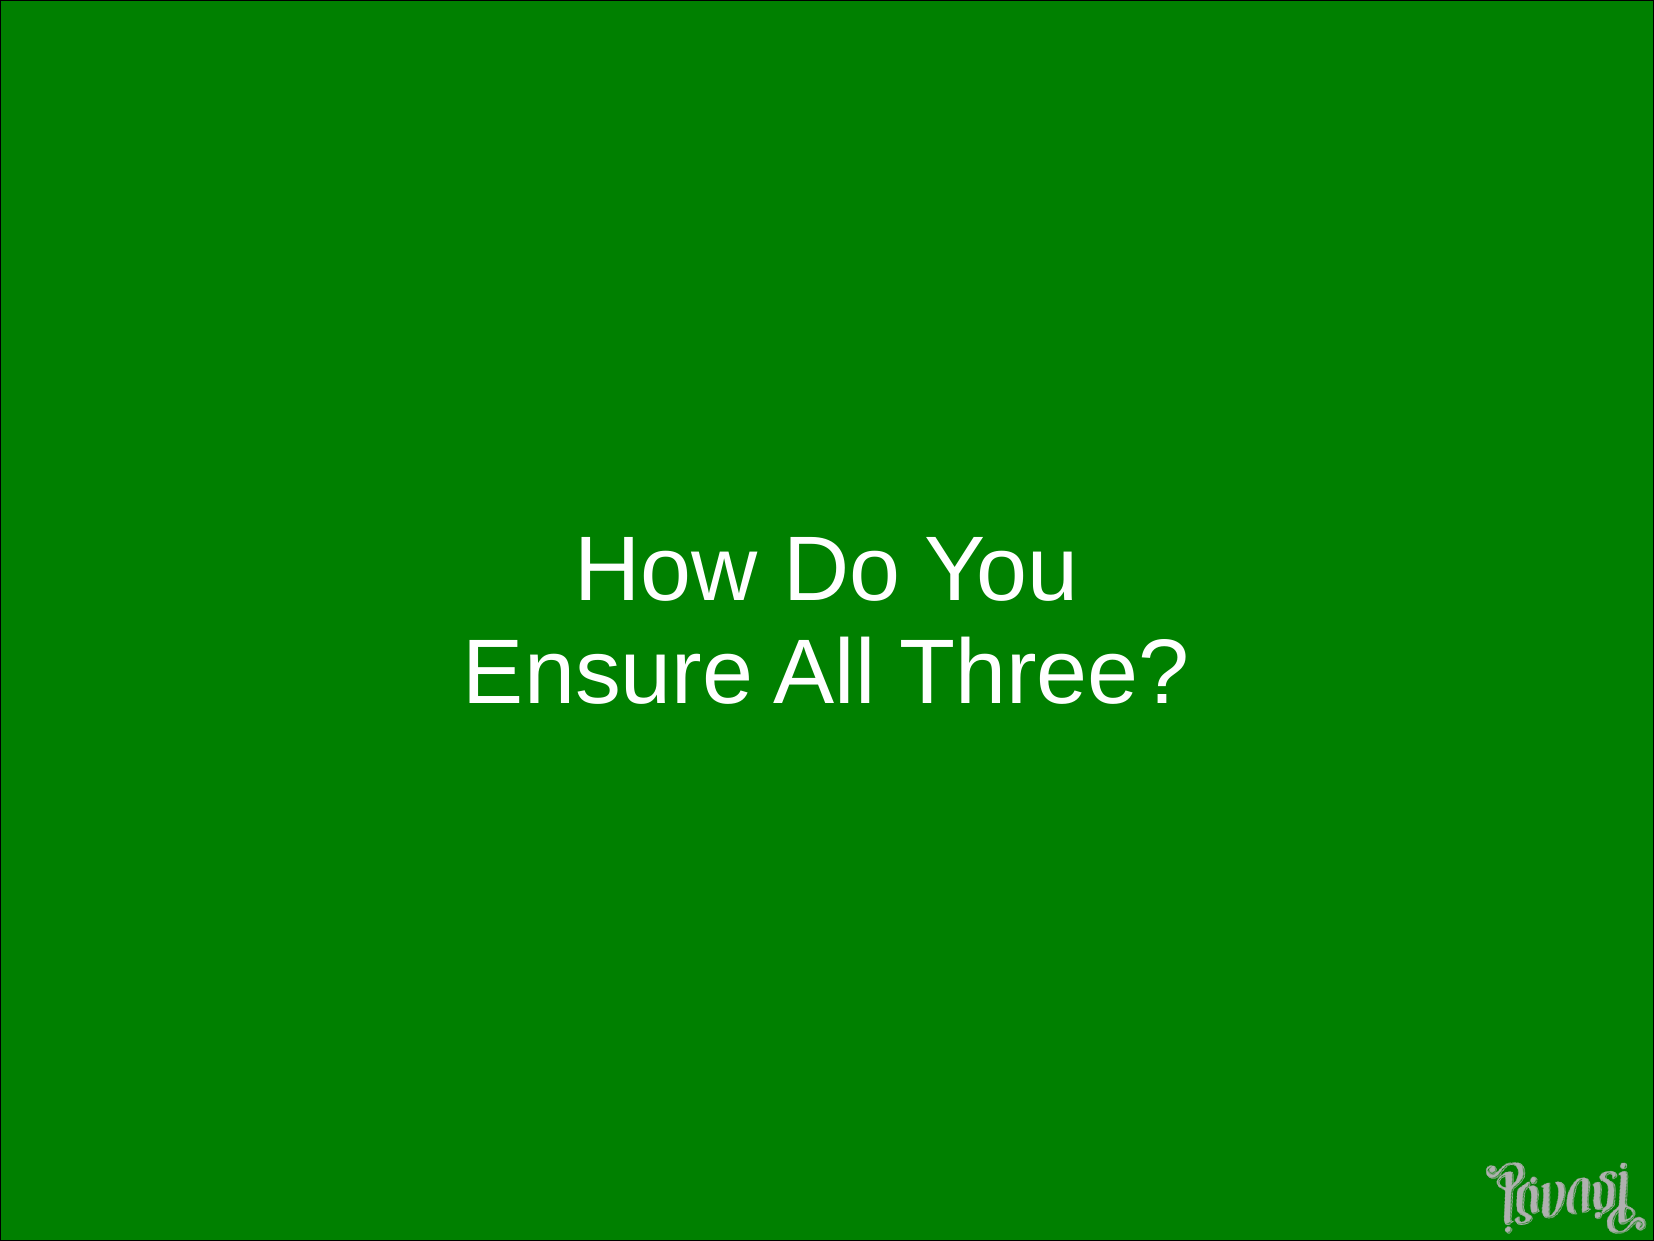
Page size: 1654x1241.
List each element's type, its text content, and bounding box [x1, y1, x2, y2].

title How Do You Ensure All Three? [0, 0, 1654, 1241]
picture [1484, 1147, 1648, 1241]
